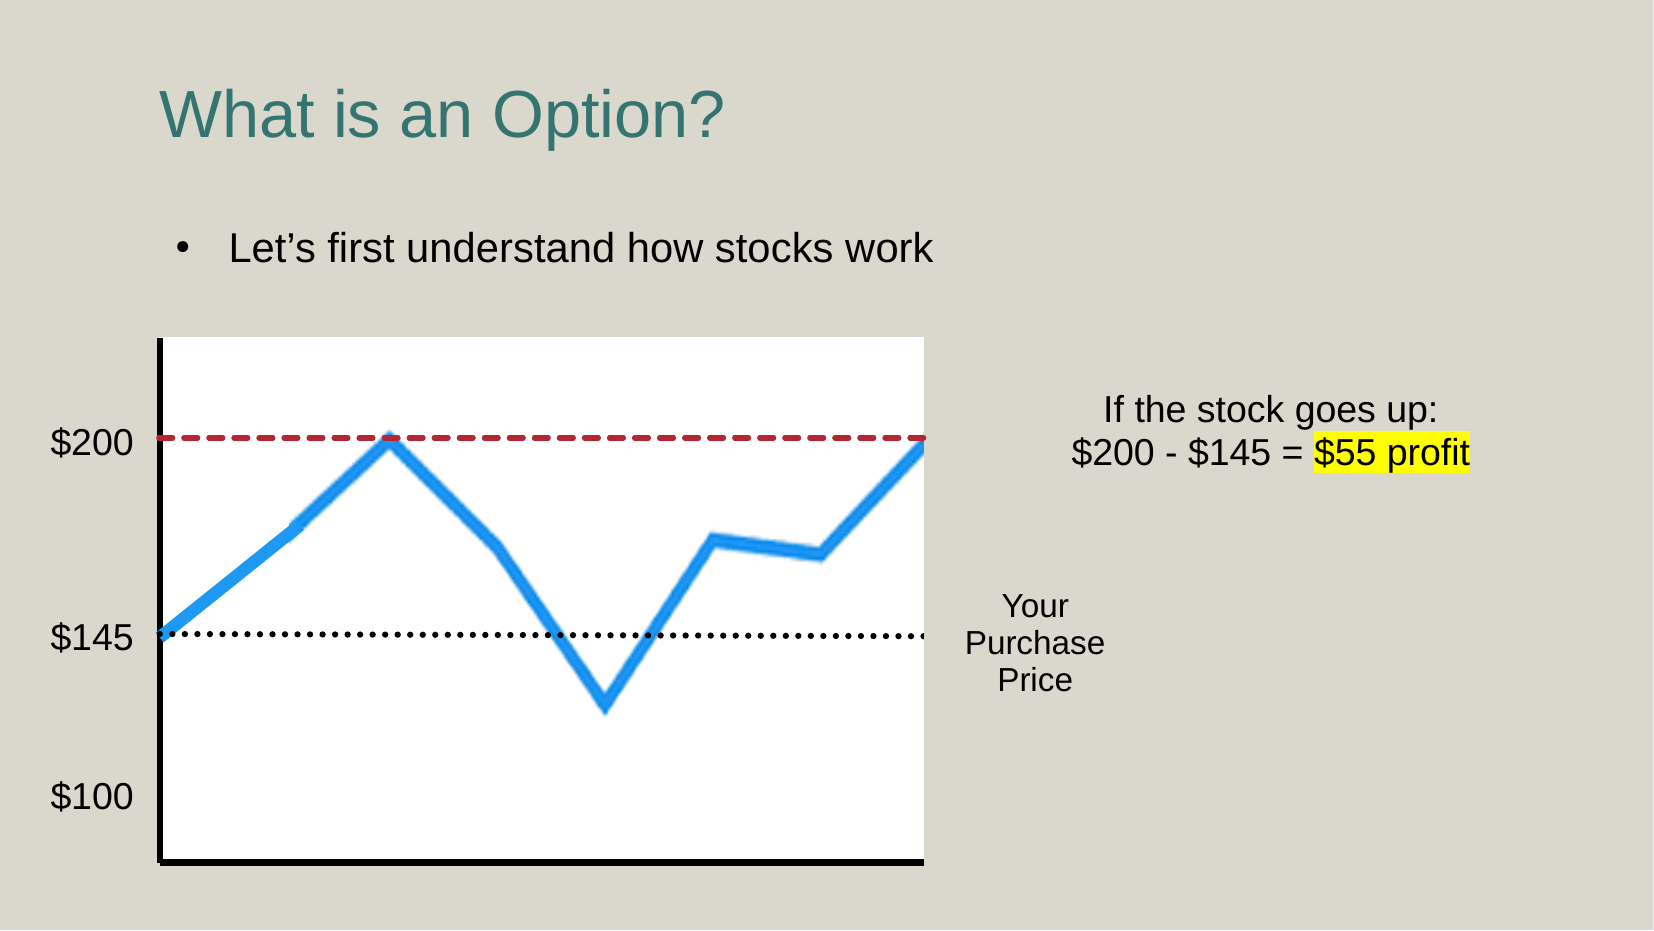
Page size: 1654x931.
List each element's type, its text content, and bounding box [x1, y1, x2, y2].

text_box [163, 337, 289, 626]
title What is an Option? [159, 37, 1648, 193]
text_box [924, 309, 1496, 580]
text_box $145 [35, 608, 160, 692]
text_box If the stock goes up: $200 - $145 = $55 profit [1041, 381, 1501, 601]
text_box $100 [35, 768, 160, 852]
text_box $200 [35, 413, 160, 497]
picture [289, 337, 924, 855]
text_box [163, 543, 1496, 901]
list Let’s first understand how stocks work [157, 225, 1646, 301]
text_box Your Purchase Price [924, 580, 1146, 707]
